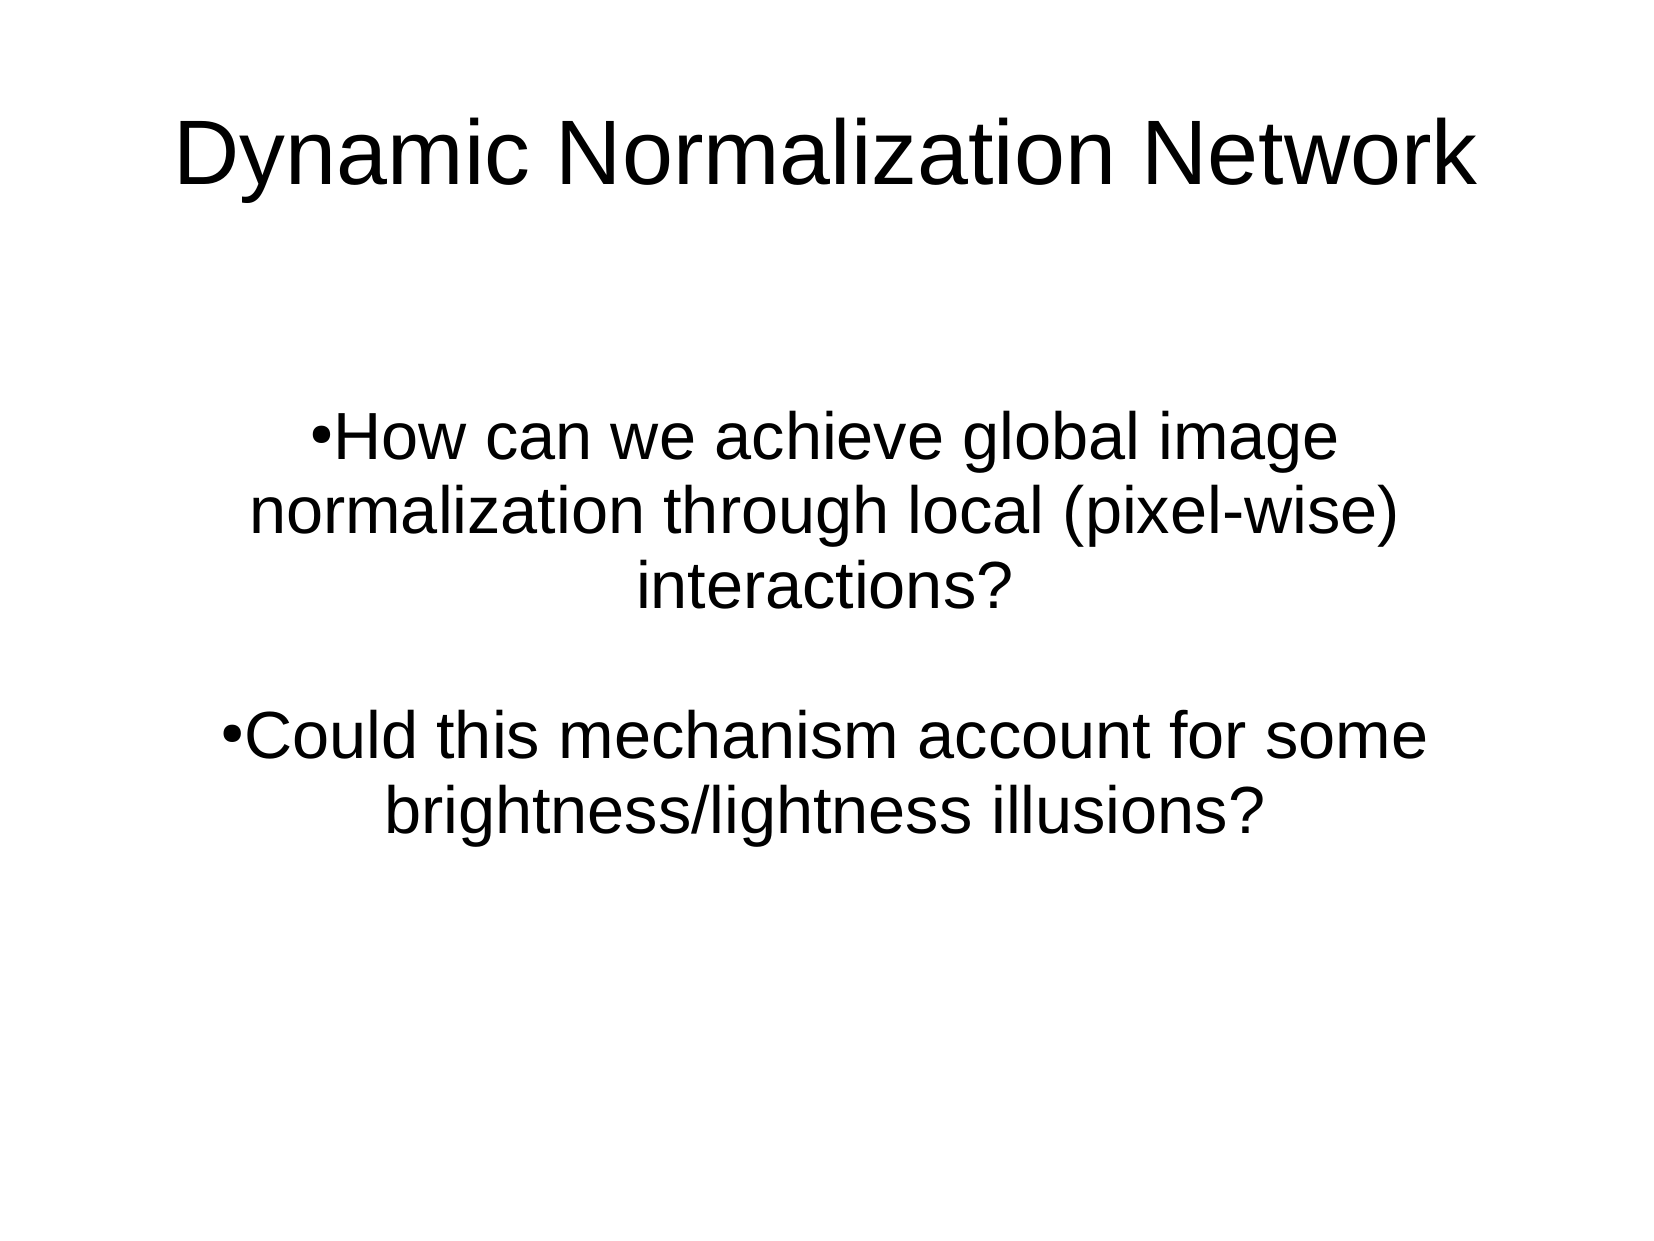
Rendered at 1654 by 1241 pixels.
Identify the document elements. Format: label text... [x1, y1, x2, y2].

title Dynamic Normalization Network [82, 49, 1571, 257]
subtitle How can we achieve global image normalization through local (pixel-wise) interactions? Could this mechanism account for some brightness/lightness illusions? [120, 300, 1531, 1021]
